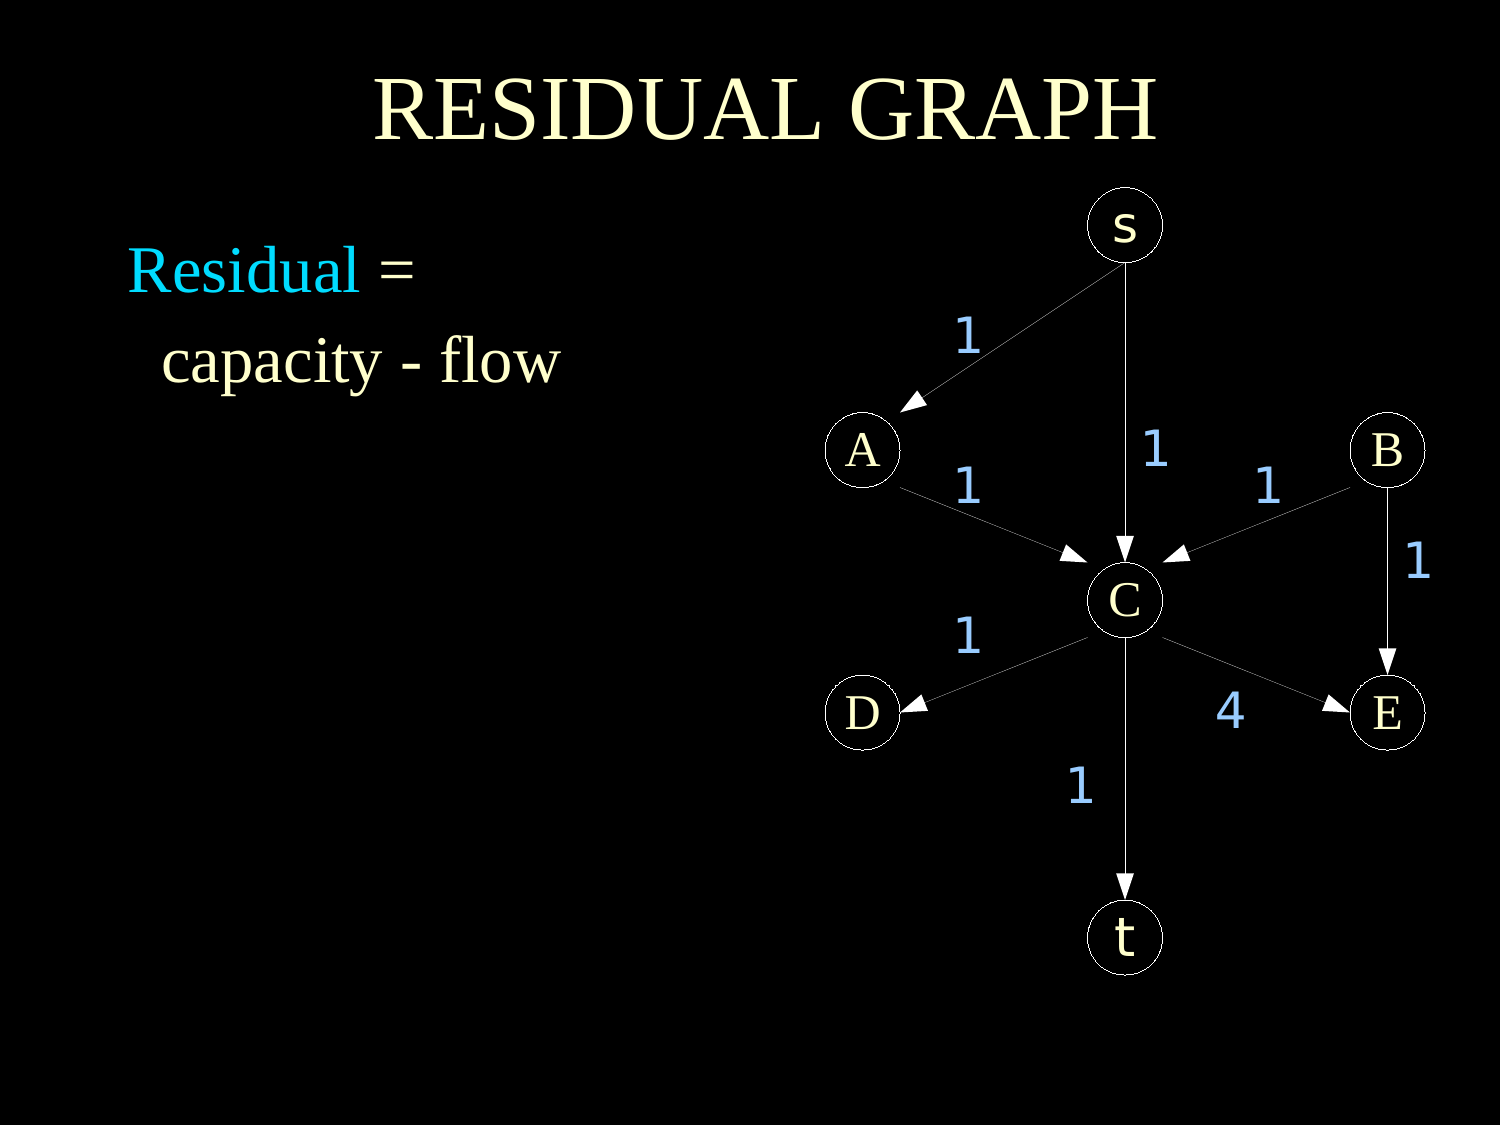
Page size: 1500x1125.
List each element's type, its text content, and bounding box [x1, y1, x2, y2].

text_box s [1087, 187, 1163, 263]
text_box 1 [937, 450, 1013, 526]
text_box 1 [1125, 412, 1201, 488]
text_box 1 [1237, 450, 1313, 526]
text_box C [1087, 562, 1163, 638]
text_box E [1350, 675, 1426, 751]
text_box 1 [1050, 750, 1126, 826]
text_box A [825, 412, 901, 488]
title RESIDUAL GRAPH [37, 50, 1496, 167]
text_box 1 [937, 600, 1013, 676]
text_box B [1350, 412, 1426, 488]
text_box 4 [1200, 675, 1276, 751]
text_box 1 [937, 299, 1013, 376]
text_box D [825, 675, 901, 751]
text_box 1 [1387, 525, 1463, 601]
text_box t [1087, 900, 1163, 976]
list Residual = capacity - flow [112, 224, 788, 1083]
